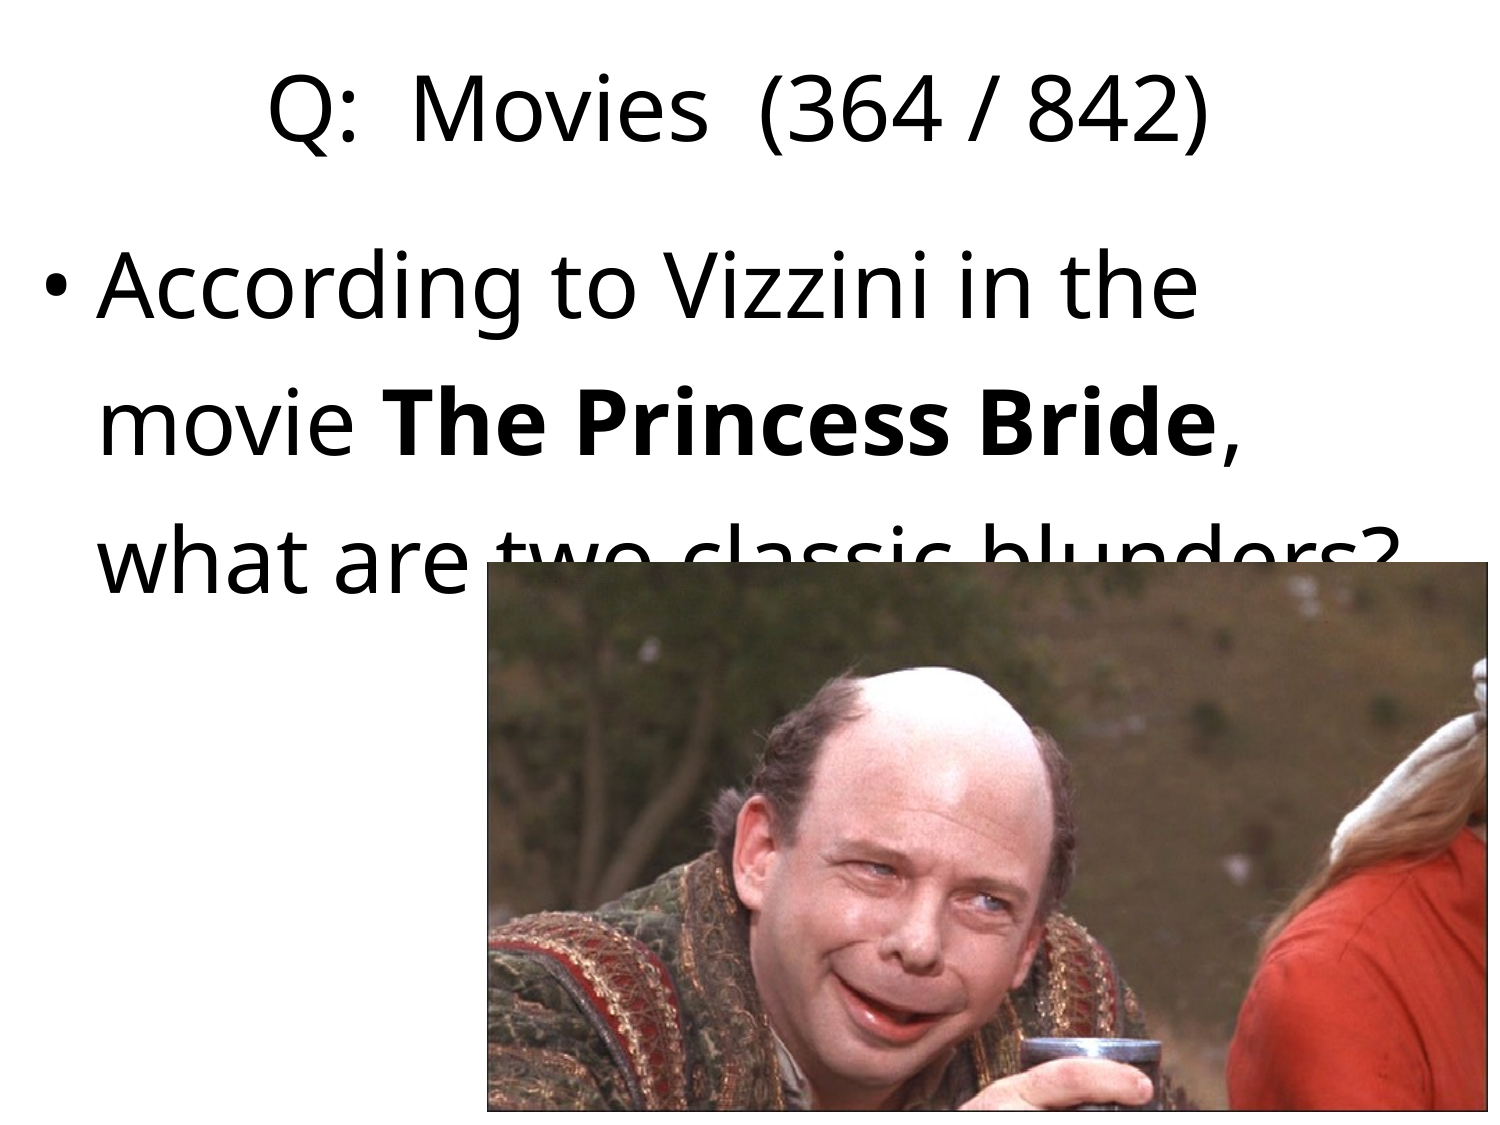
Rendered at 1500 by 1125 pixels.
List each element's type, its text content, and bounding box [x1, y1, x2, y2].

list According to Vizzini in the movie The Princess Bride, what are two classic blunders? [24, 200, 1476, 1101]
title Q: Movies (364 / 842) [24, 12, 1476, 200]
picture [487, 562, 1488, 1112]
